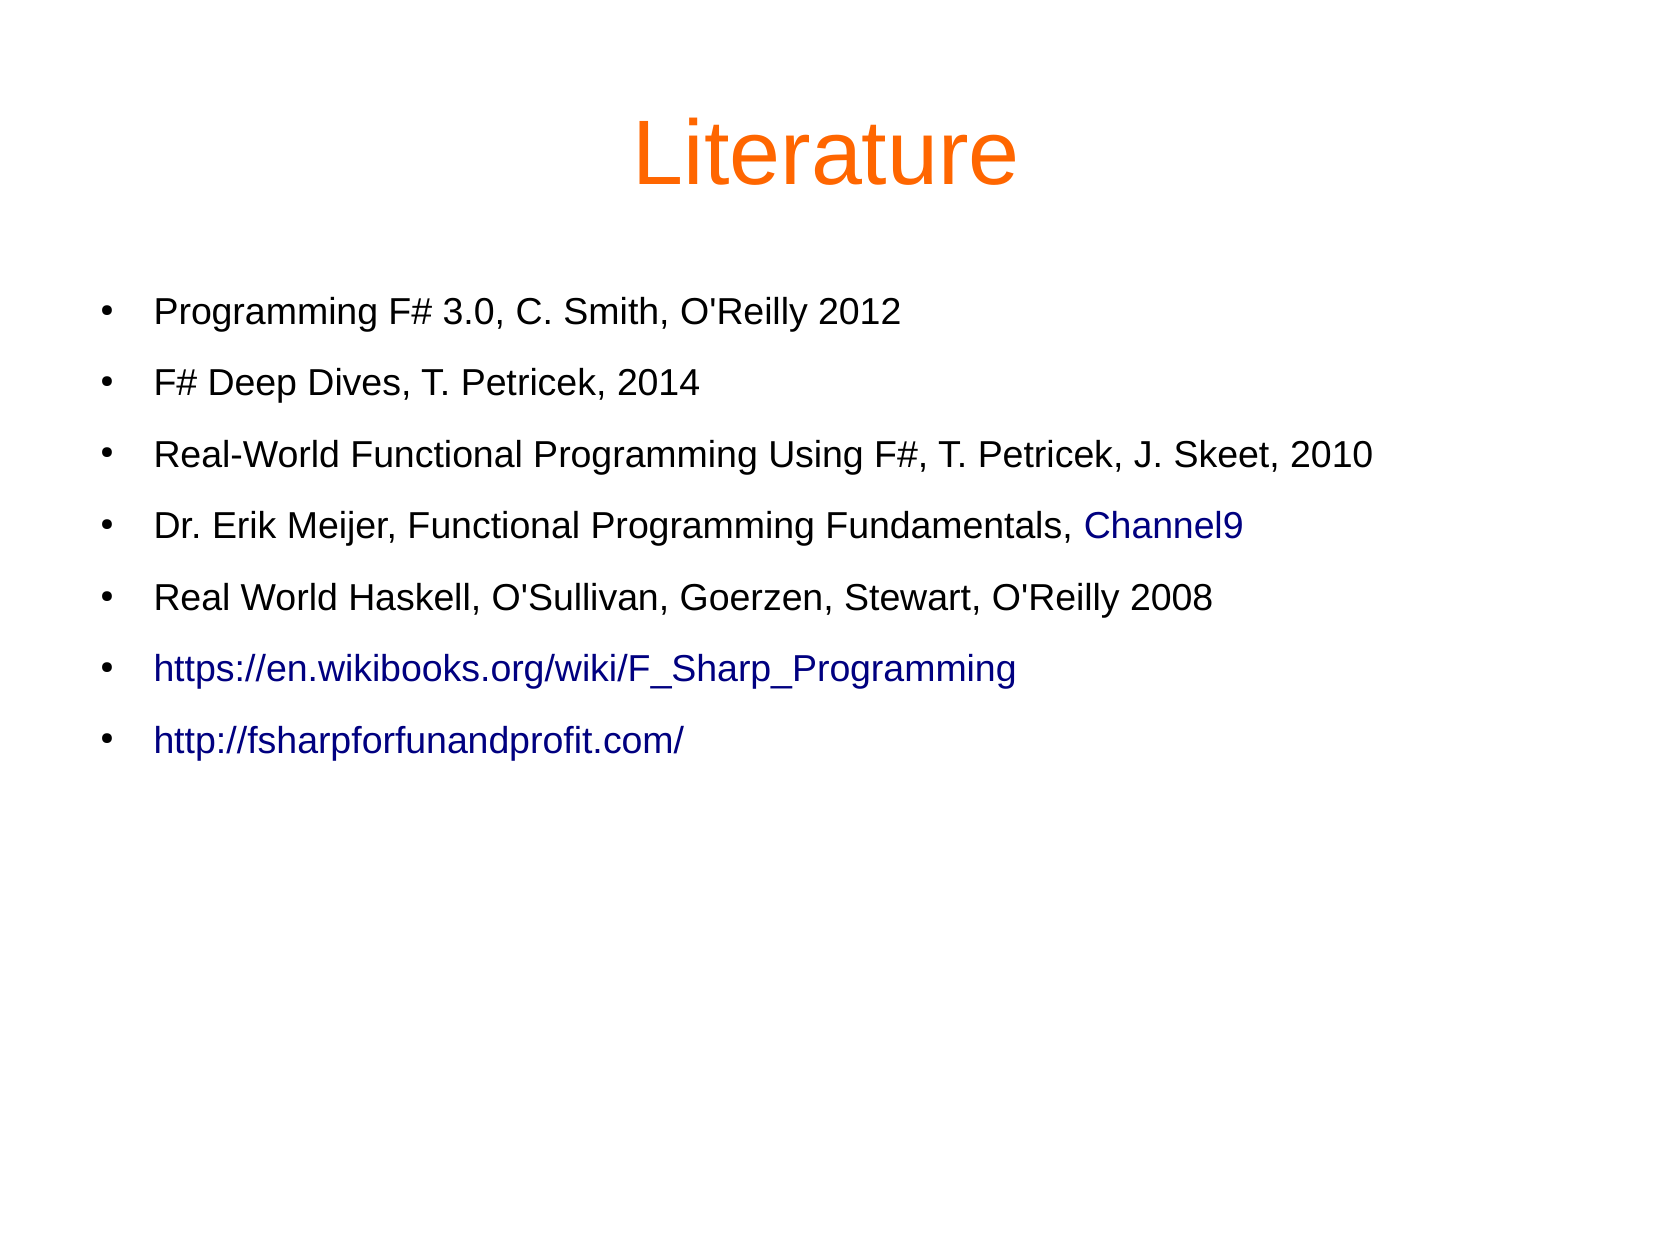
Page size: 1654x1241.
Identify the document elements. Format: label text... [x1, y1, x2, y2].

title Literature [82, 49, 1571, 257]
list Programming F# 3.0, C. Smith, O'Reilly 2012 F# Deep Dives, T. Petricek, 2014 Real-World Functional Programming Using F#, T. Petricek, J. Skeet, 2010 Dr. Erik Meijer, Functional Programming Fundamentals, Channel9 Real World Haskell, O'Sullivan, Goerzen, Stewart, O'Reilly 2008 https://en.wikibooks.org/wiki/F_Sharp_Programming http://fsharpforfunandprofit.com/ [82, 290, 1571, 1010]
